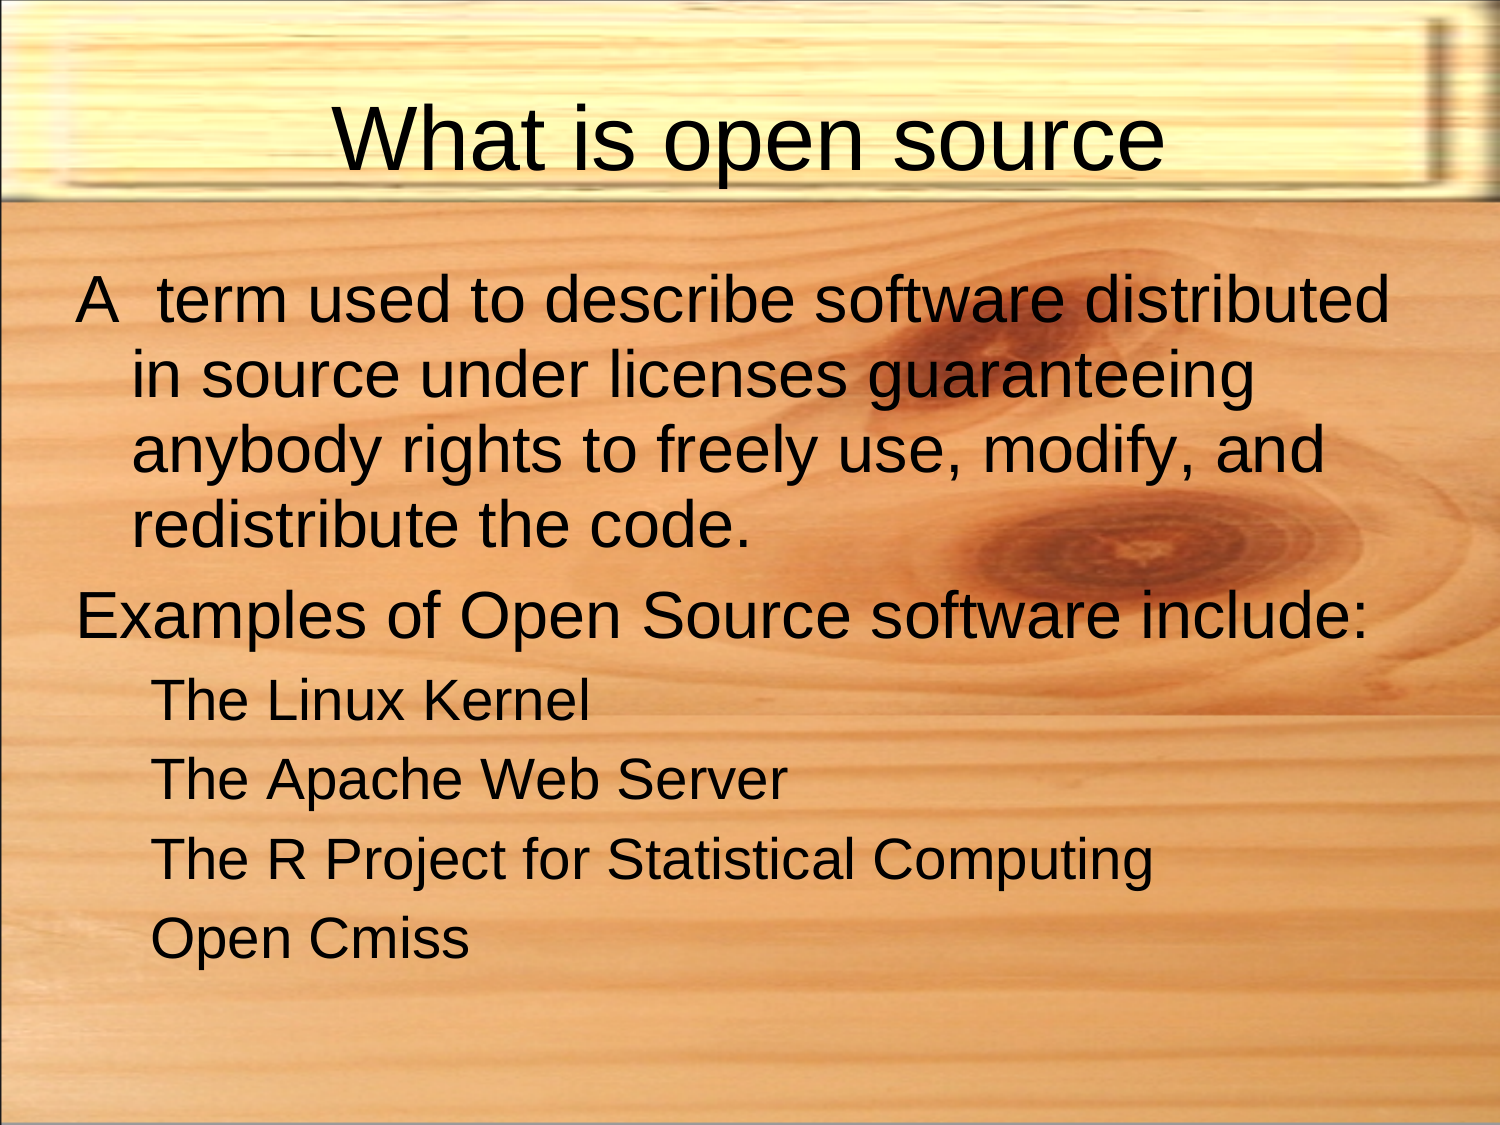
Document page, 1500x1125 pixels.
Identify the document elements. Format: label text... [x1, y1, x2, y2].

picture [0, 0, 1500, 1125]
list A term used to describe software distributed in source under licenses guaranteeing anybody rights to freely use, modify, and redistribute the code. Examples of Open Source software include: The Linux Kernel The Apache Web Server The R Project for Statistical Computing Open Cmiss [75, 262, 1426, 1046]
title What is open source [75, 52, 1426, 226]
